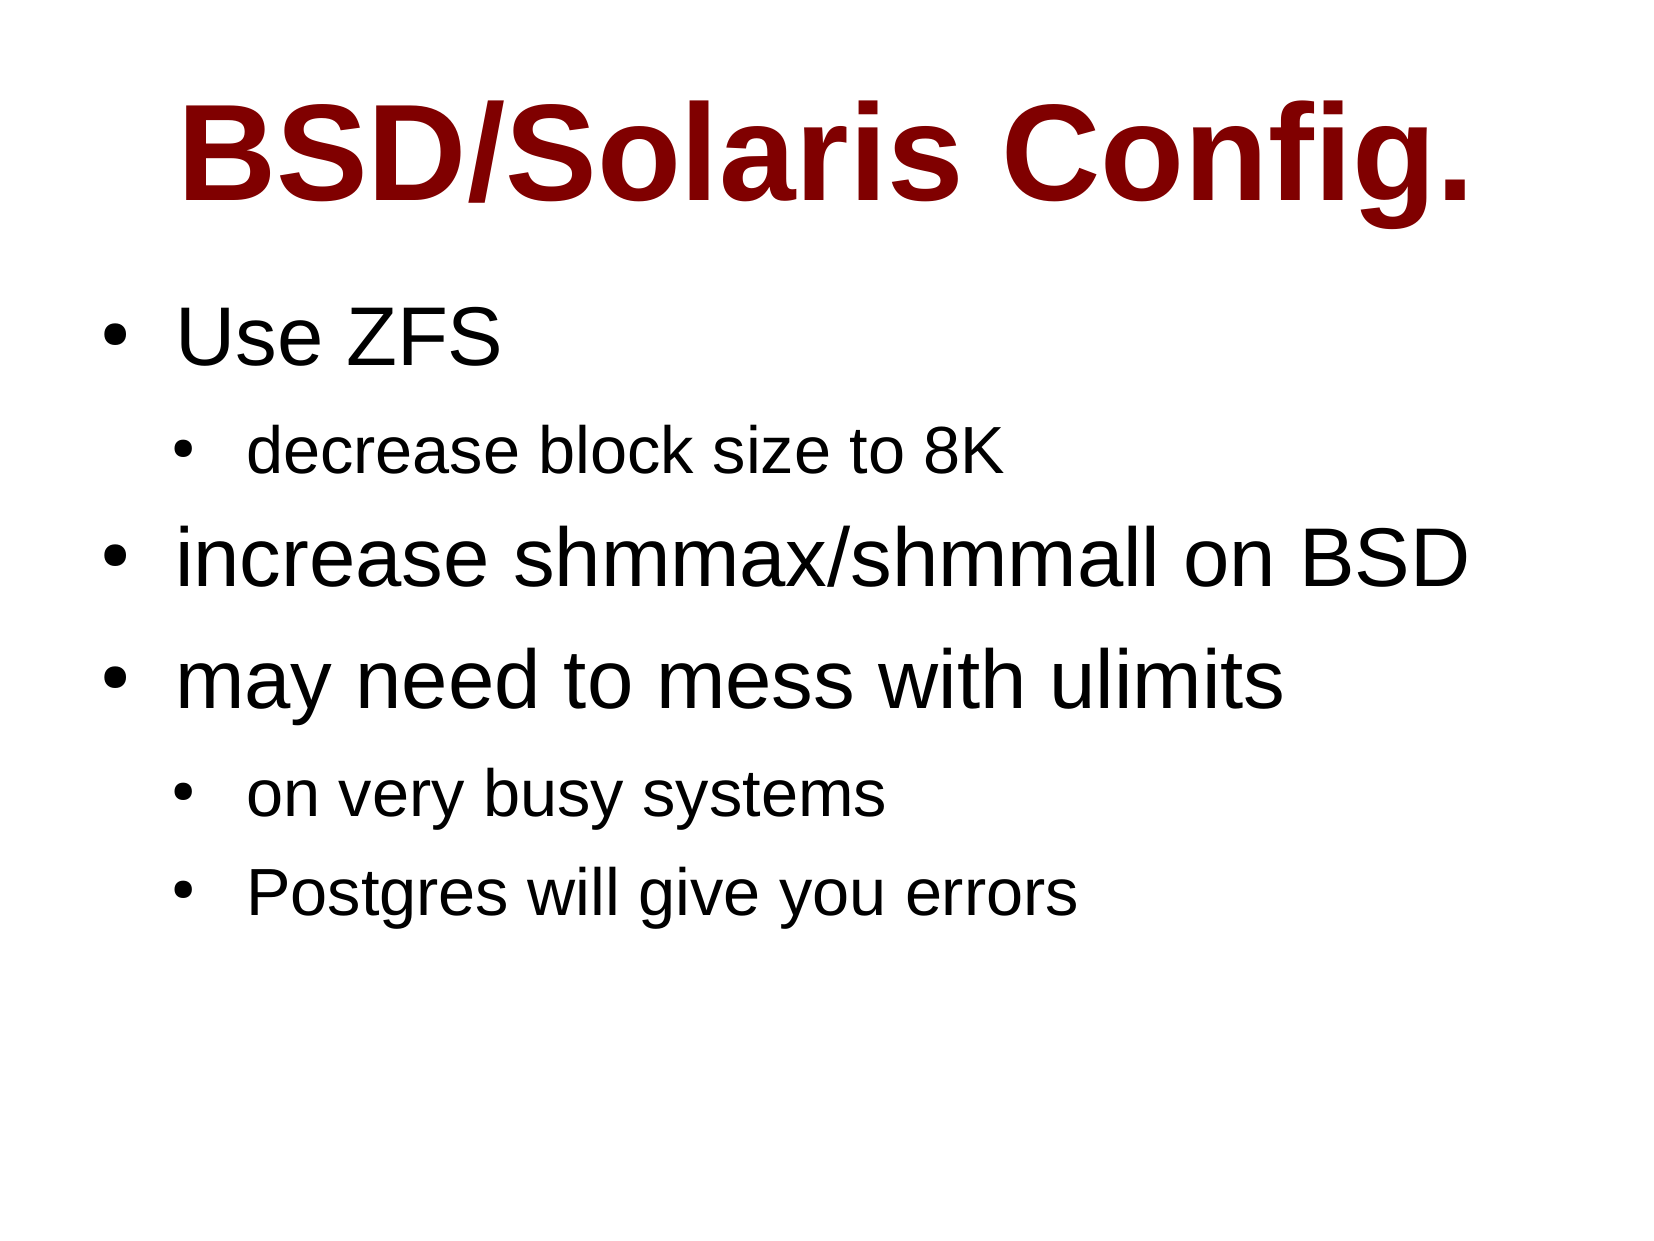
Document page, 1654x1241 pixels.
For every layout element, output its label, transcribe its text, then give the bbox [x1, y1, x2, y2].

title BSD/Solaris Config. [82, 49, 1571, 257]
list Use ZFS decrease block size to 8K increase shmmax/shmmall on BSD may need to mess with ulimits on very busy systems Postgres will give you errors [82, 290, 1571, 1172]
